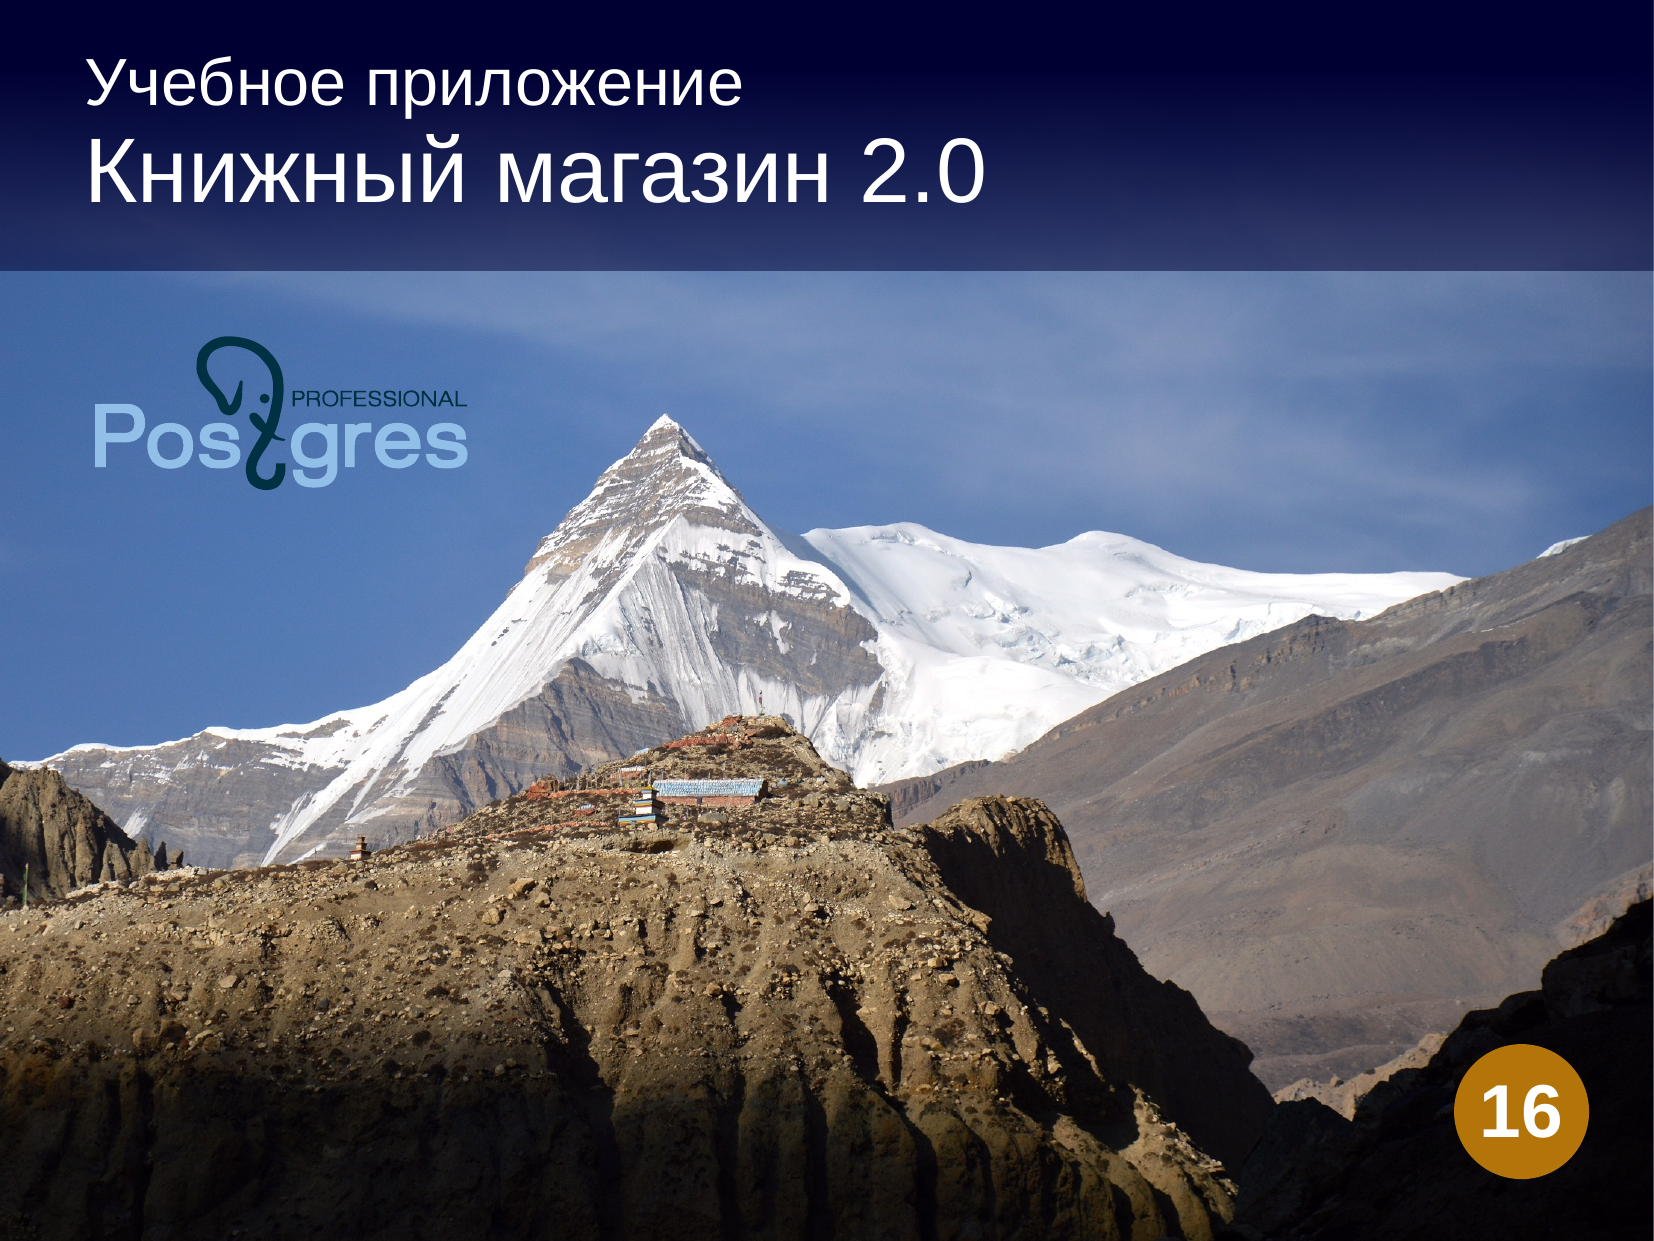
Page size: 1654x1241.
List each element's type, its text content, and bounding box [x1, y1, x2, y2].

picture [0, 271, 1654, 1241]
title Учебное приложение Книжный магазин 2.0 [84, 44, 1636, 251]
text_box 16 [1454, 1044, 1590, 1180]
